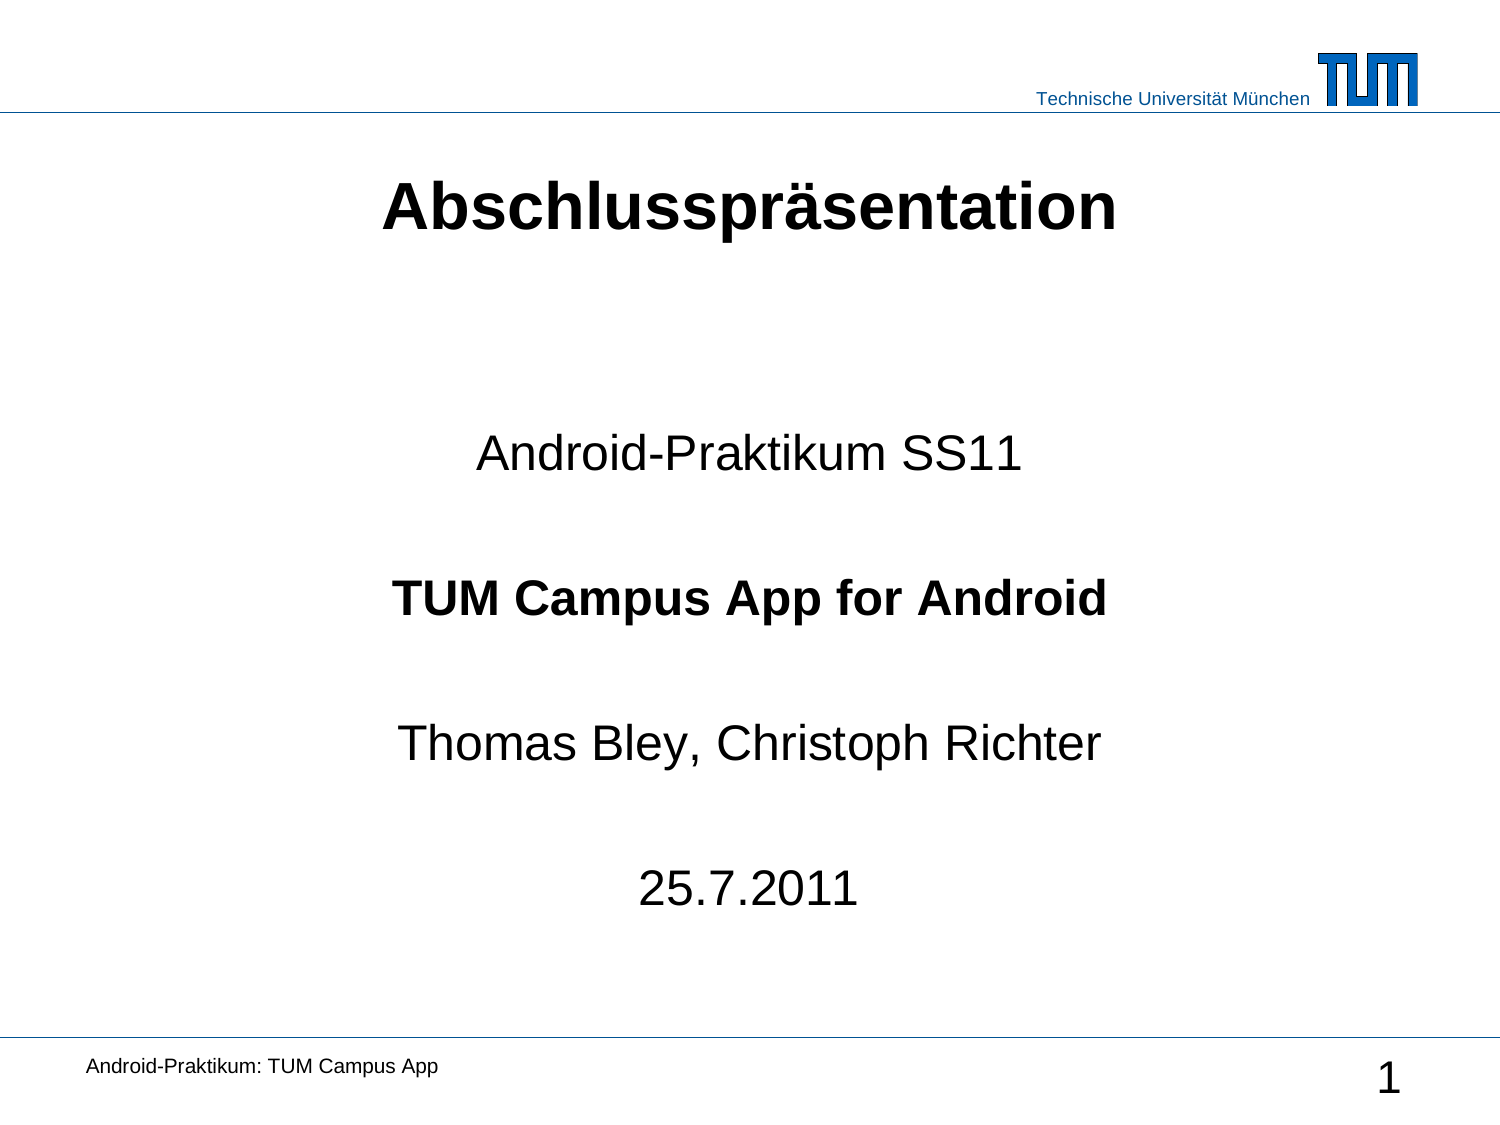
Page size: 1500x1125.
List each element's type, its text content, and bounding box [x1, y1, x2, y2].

subtitle Android-Praktikum SS11 TUM Campus App for Android Thomas Bley, Christoph Richter 25.7.2011 [83, 311, 1417, 1025]
title Abschlusspräsentation [83, 149, 1417, 250]
